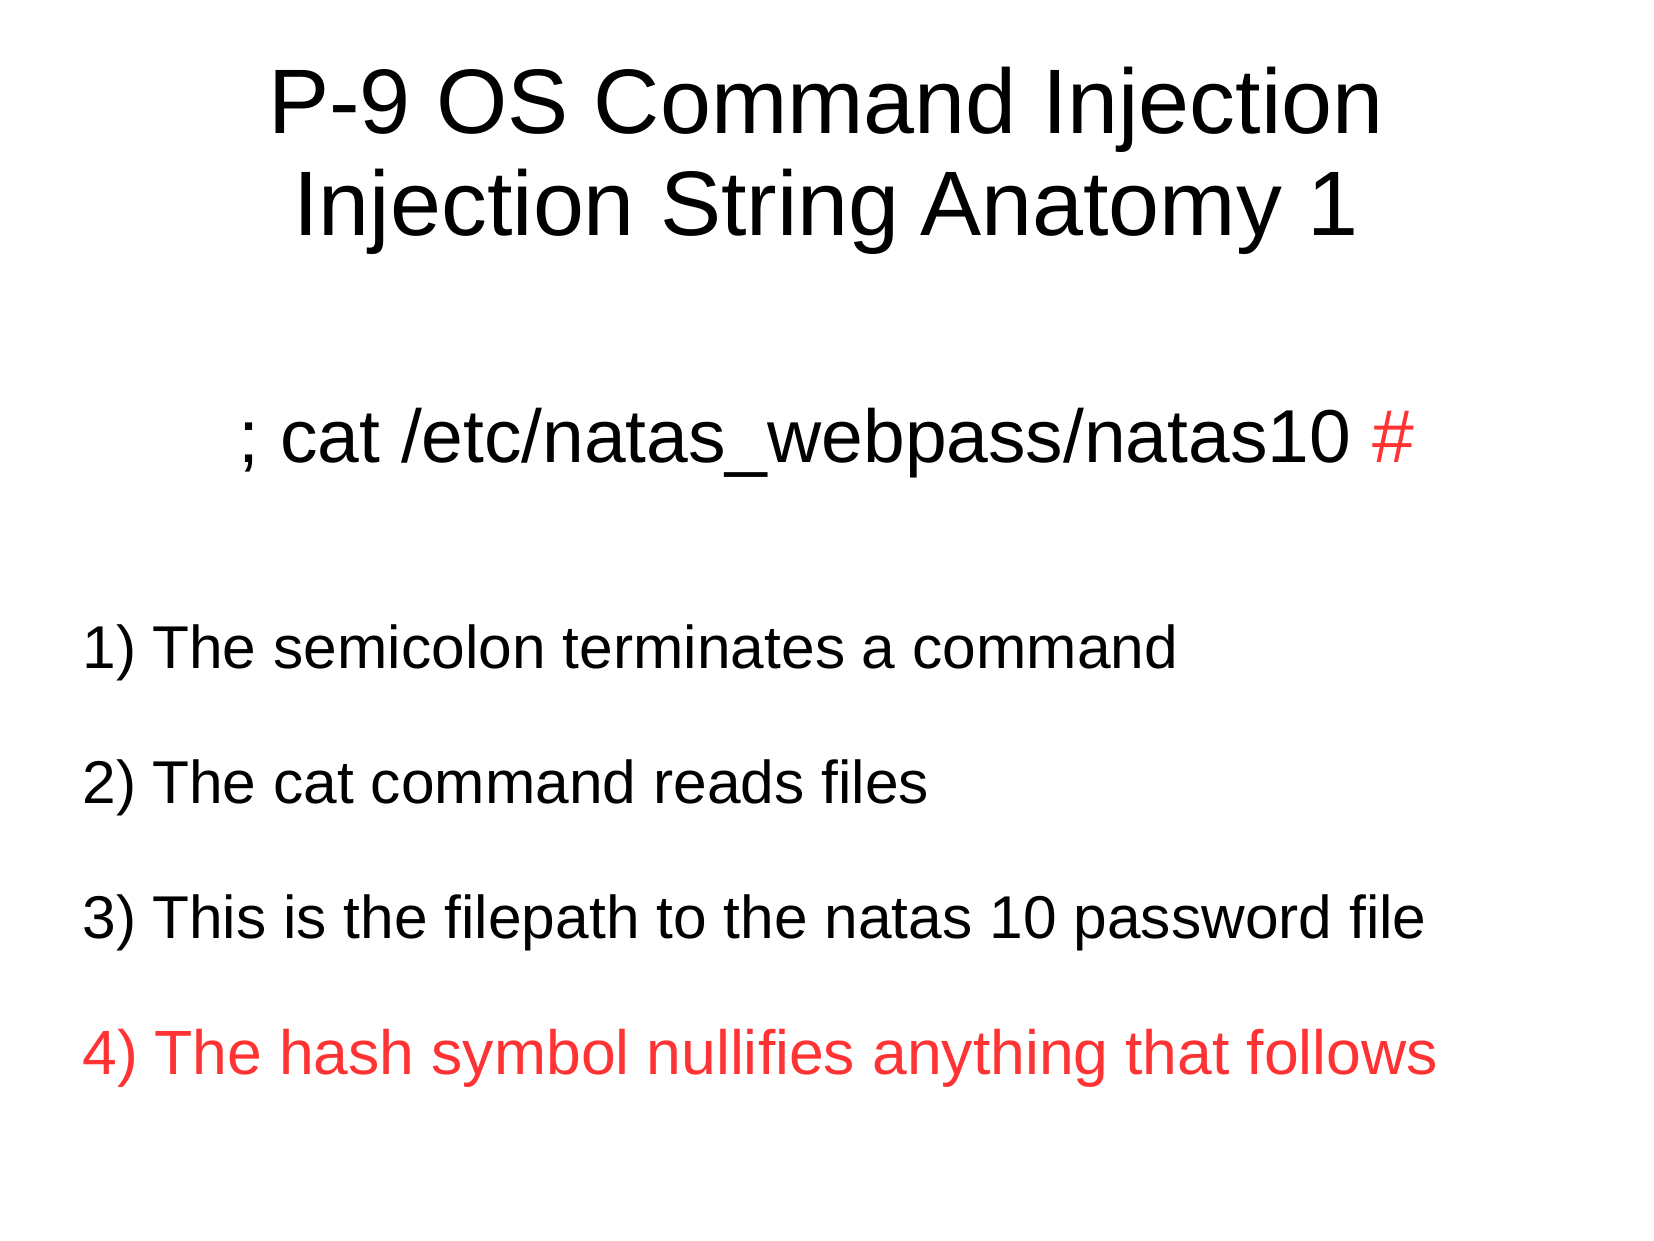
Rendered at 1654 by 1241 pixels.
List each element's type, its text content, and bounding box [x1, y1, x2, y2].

subtitle ; cat /etc/natas_webpass/natas10 # 1) The semicolon terminates a command 2) The cat command reads files 3) This is the filepath to the natas 10 password file 4) The hash symbol nullifies anything that follows [82, 290, 1571, 1109]
title P-9 OS Command Injection Injection String Anatomy 1 [82, 49, 1571, 257]
